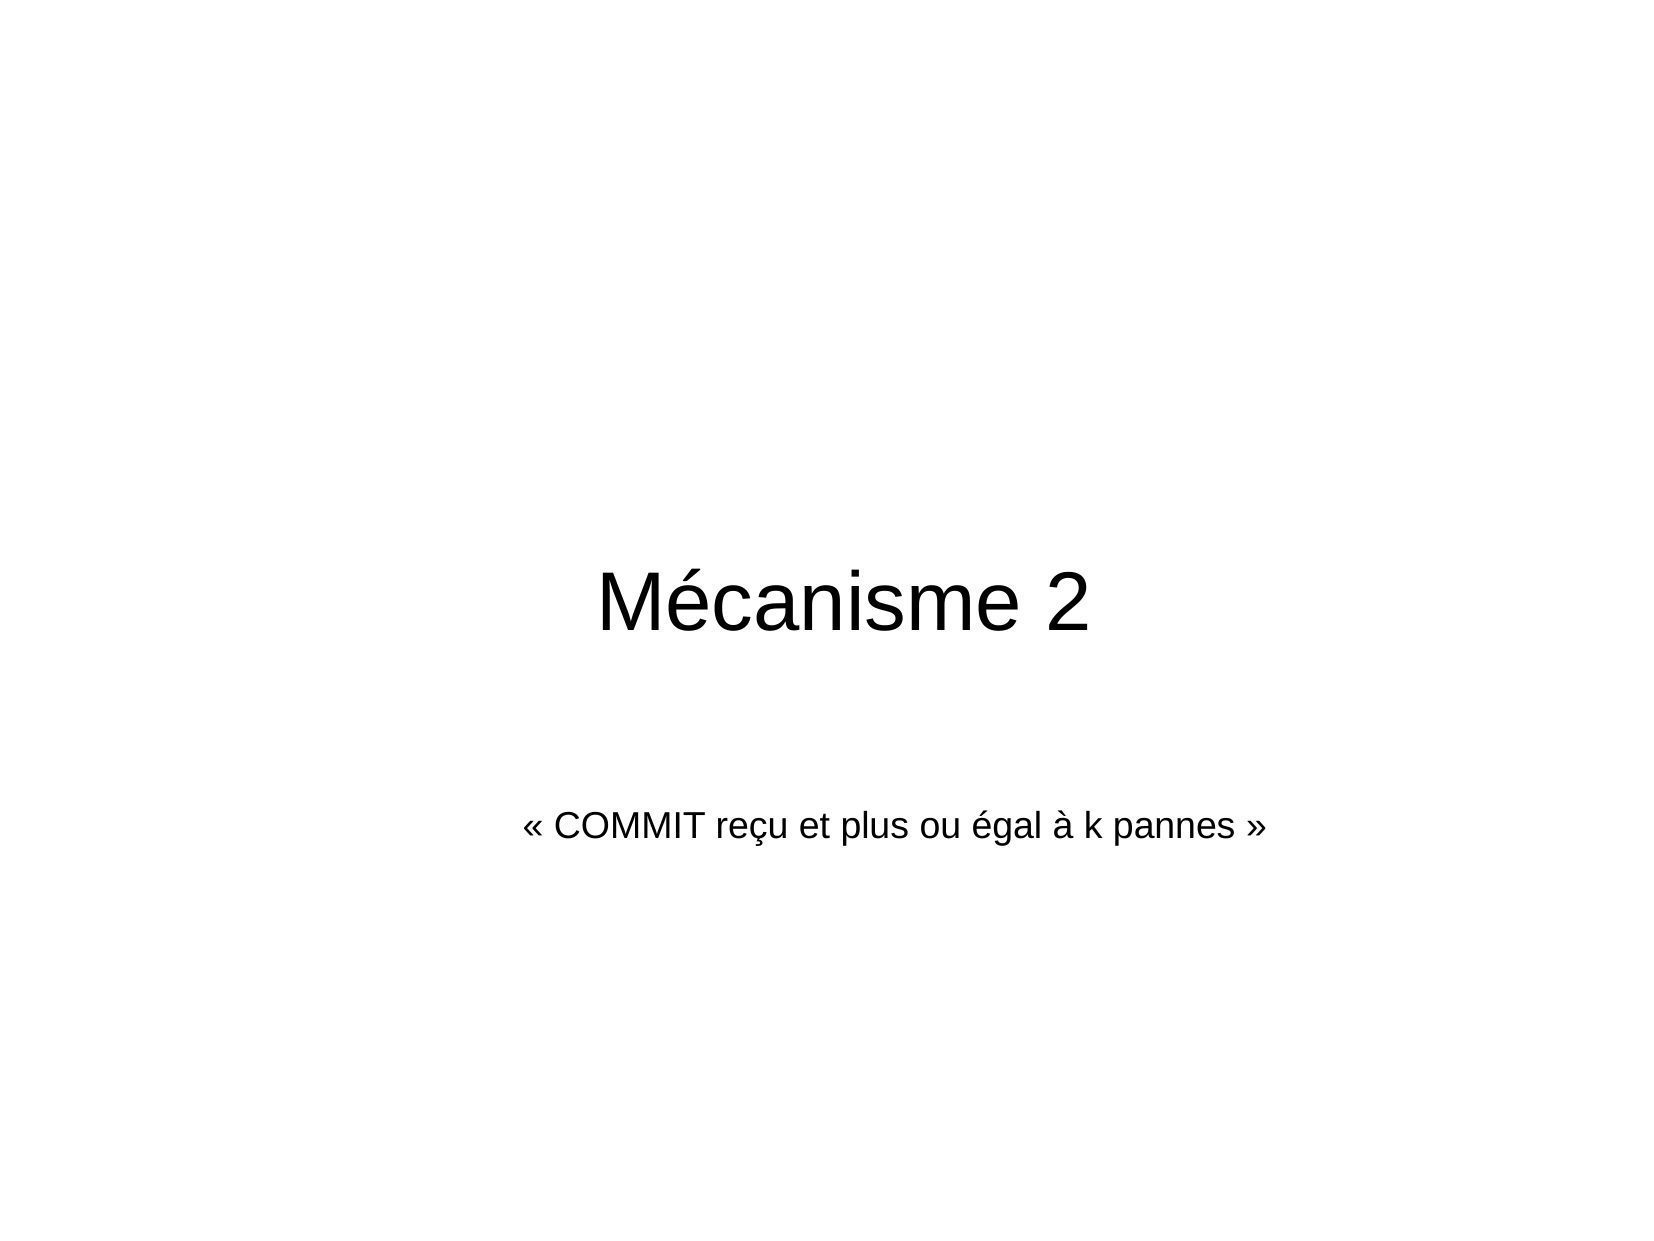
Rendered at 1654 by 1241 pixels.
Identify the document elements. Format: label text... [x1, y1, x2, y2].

text_box « COMMIT reçu et plus ou égal à k pannes » [507, 797, 1283, 855]
text_box Mécanisme 2 [578, 545, 1110, 659]
